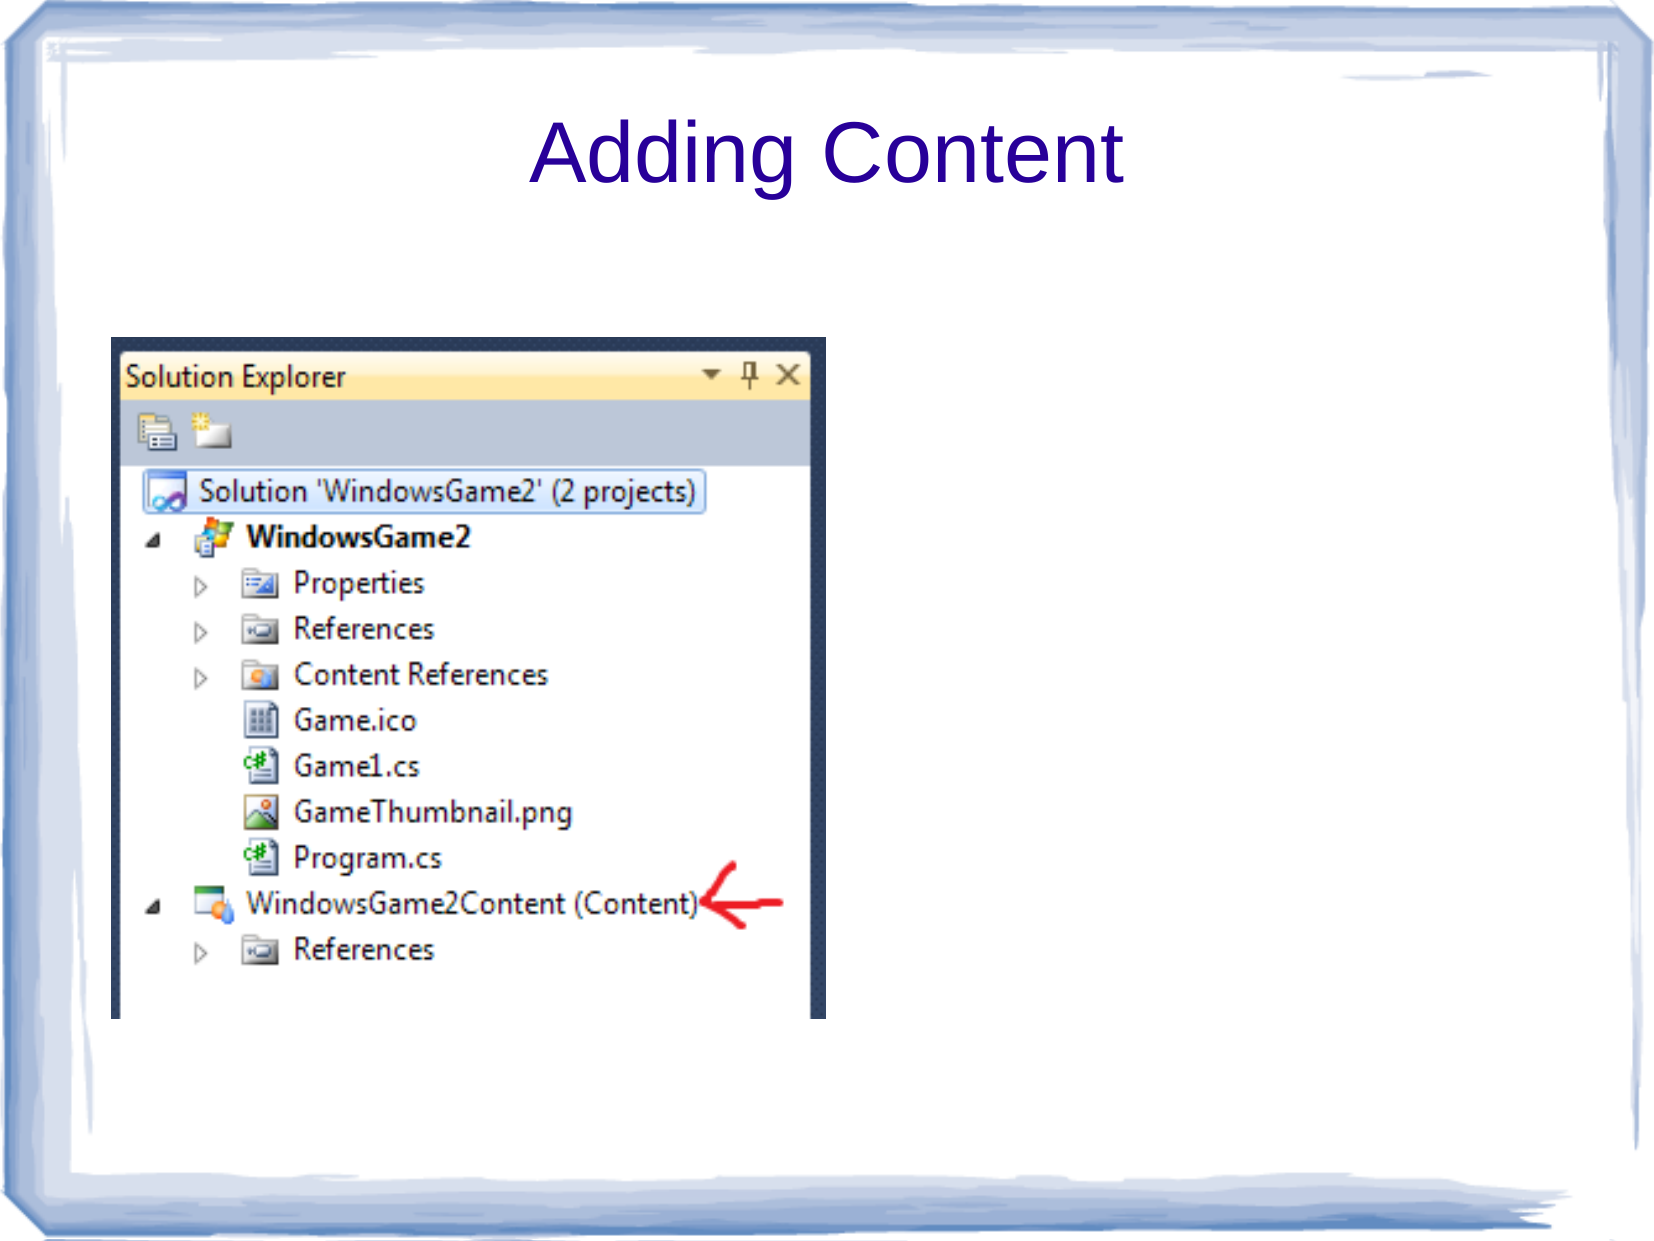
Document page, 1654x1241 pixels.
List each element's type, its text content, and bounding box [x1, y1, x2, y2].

title Adding Content [82, 49, 1571, 257]
picture [0, 0, 1654, 1241]
